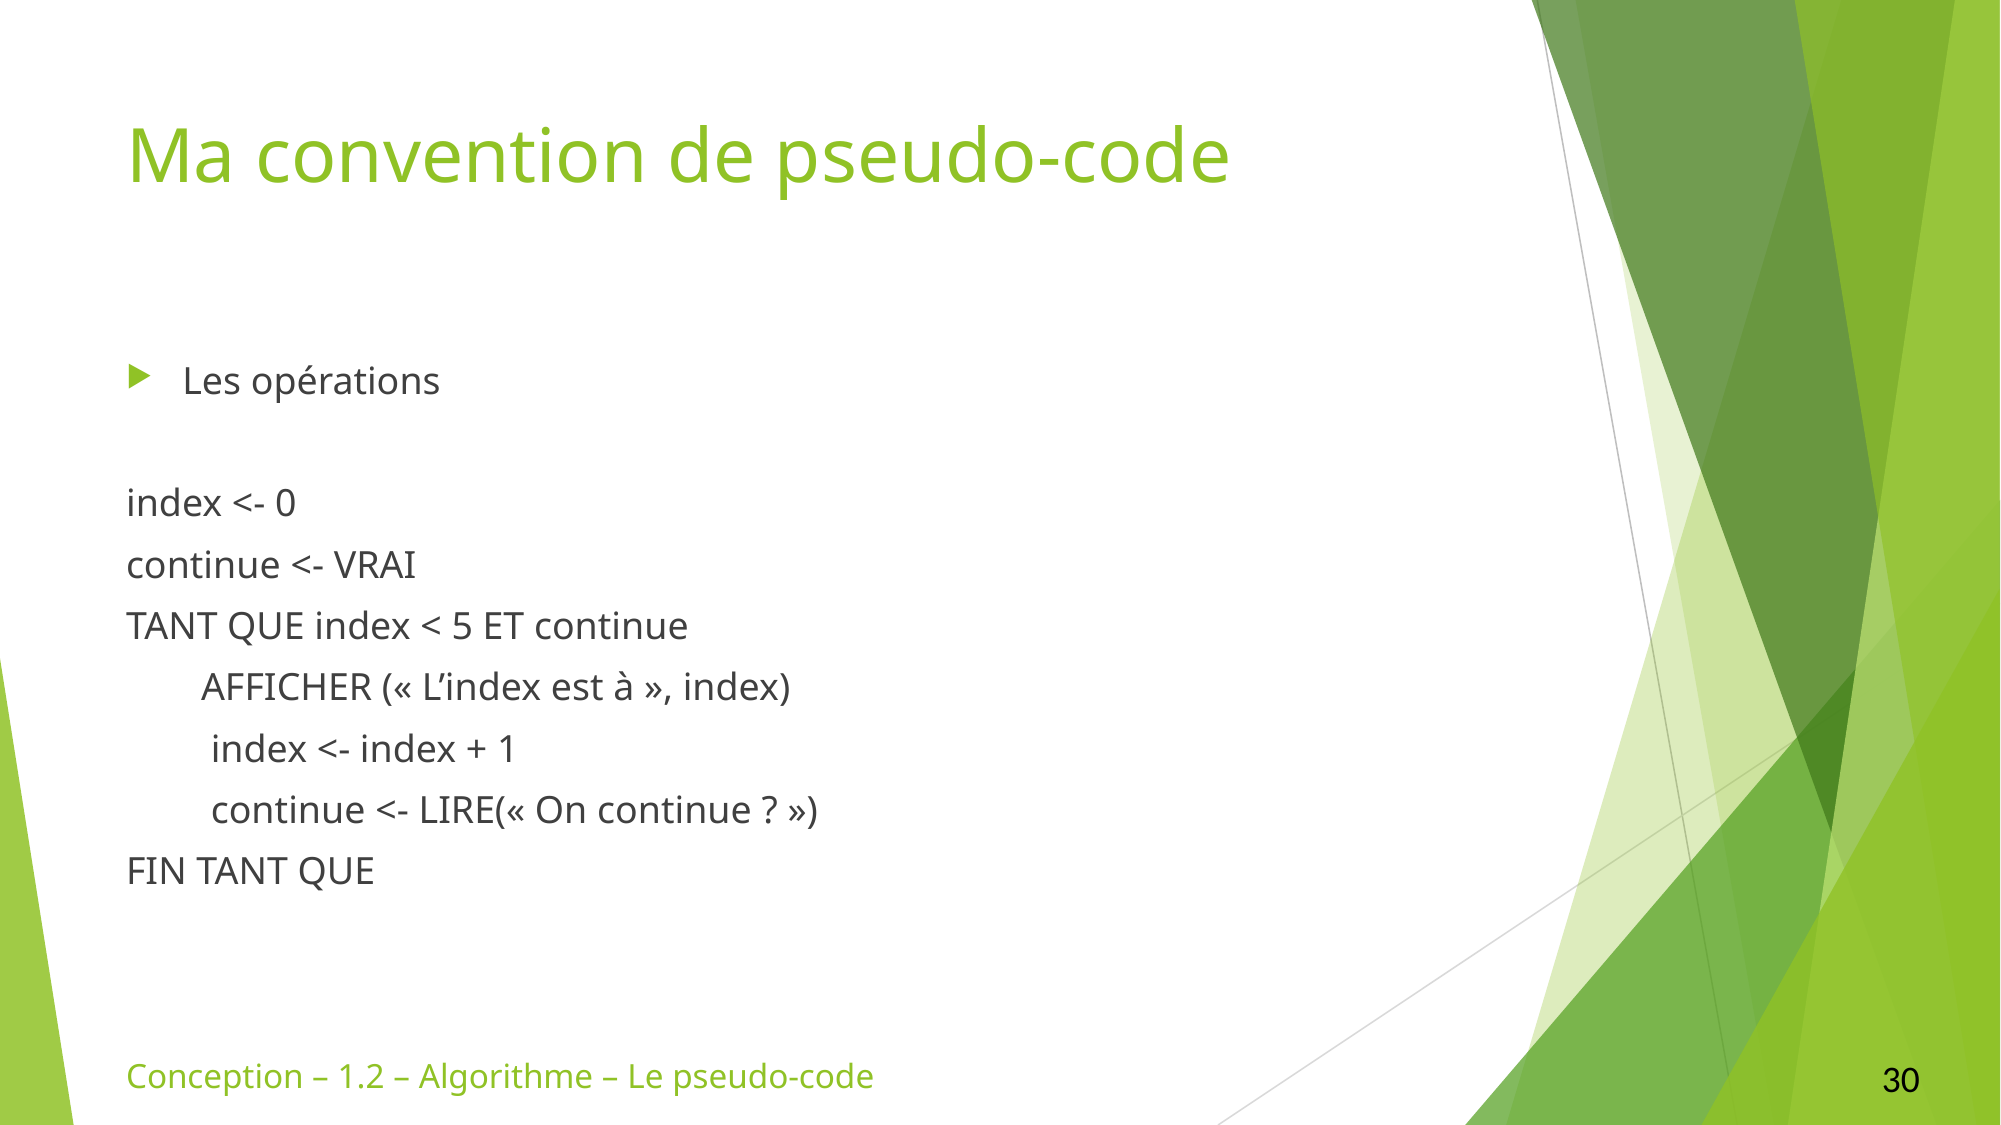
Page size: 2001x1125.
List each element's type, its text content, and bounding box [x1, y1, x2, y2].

title Ma convention de pseudo-code [111, 99, 1522, 317]
list Les opérations index <- 0 continue <- VRAI TANT QUE index < 5 ET continue AFFICHER (« L’index est à », index) index <- index + 1 continue <- LIRE(« On continue ? ») FIN TANT QUE [111, 354, 1522, 992]
text_box Conception – 1.2 – Algorithme – Le pseudo-code [111, 1047, 1094, 1109]
text_box [1866, 1047, 1979, 1108]
